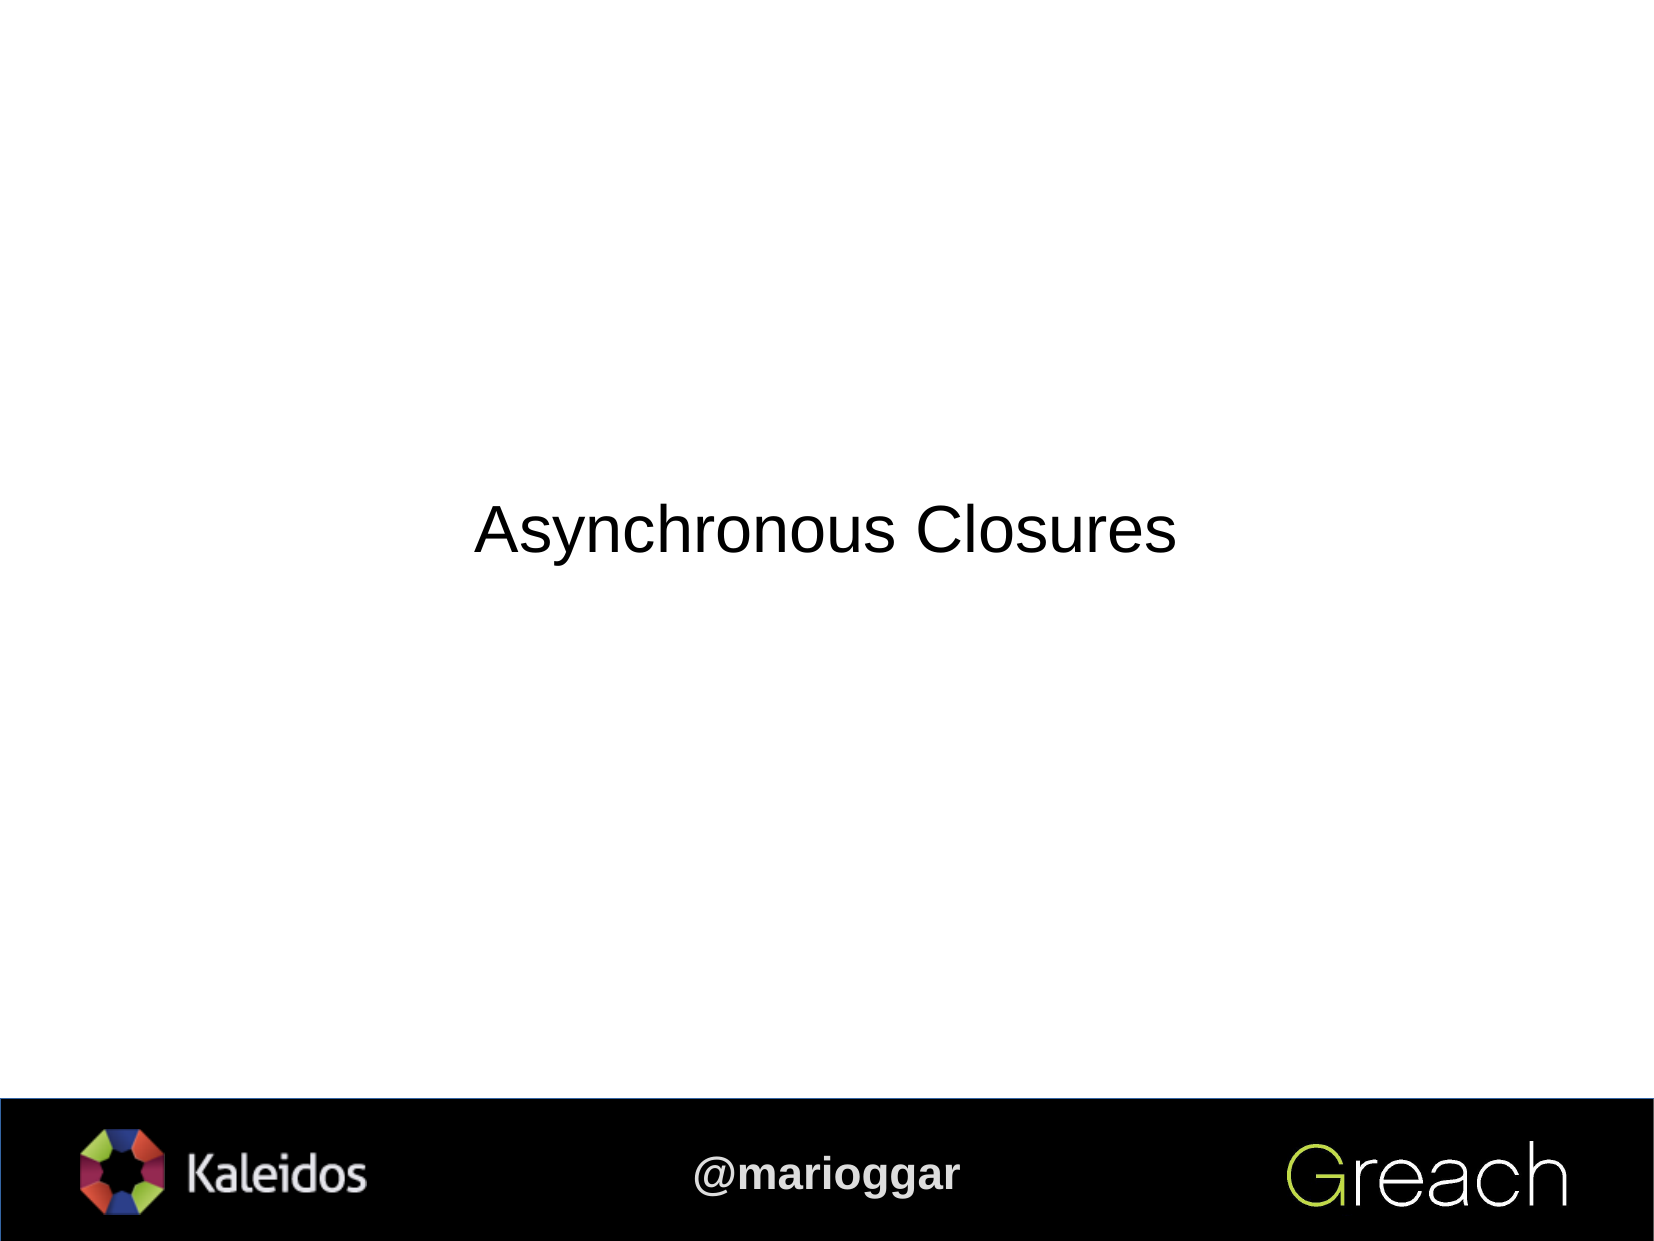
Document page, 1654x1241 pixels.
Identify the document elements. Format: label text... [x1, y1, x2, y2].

subtitle Asynchronous Closures [82, 49, 1571, 1010]
picture [80, 1129, 367, 1215]
picture [1287, 1141, 1571, 1216]
